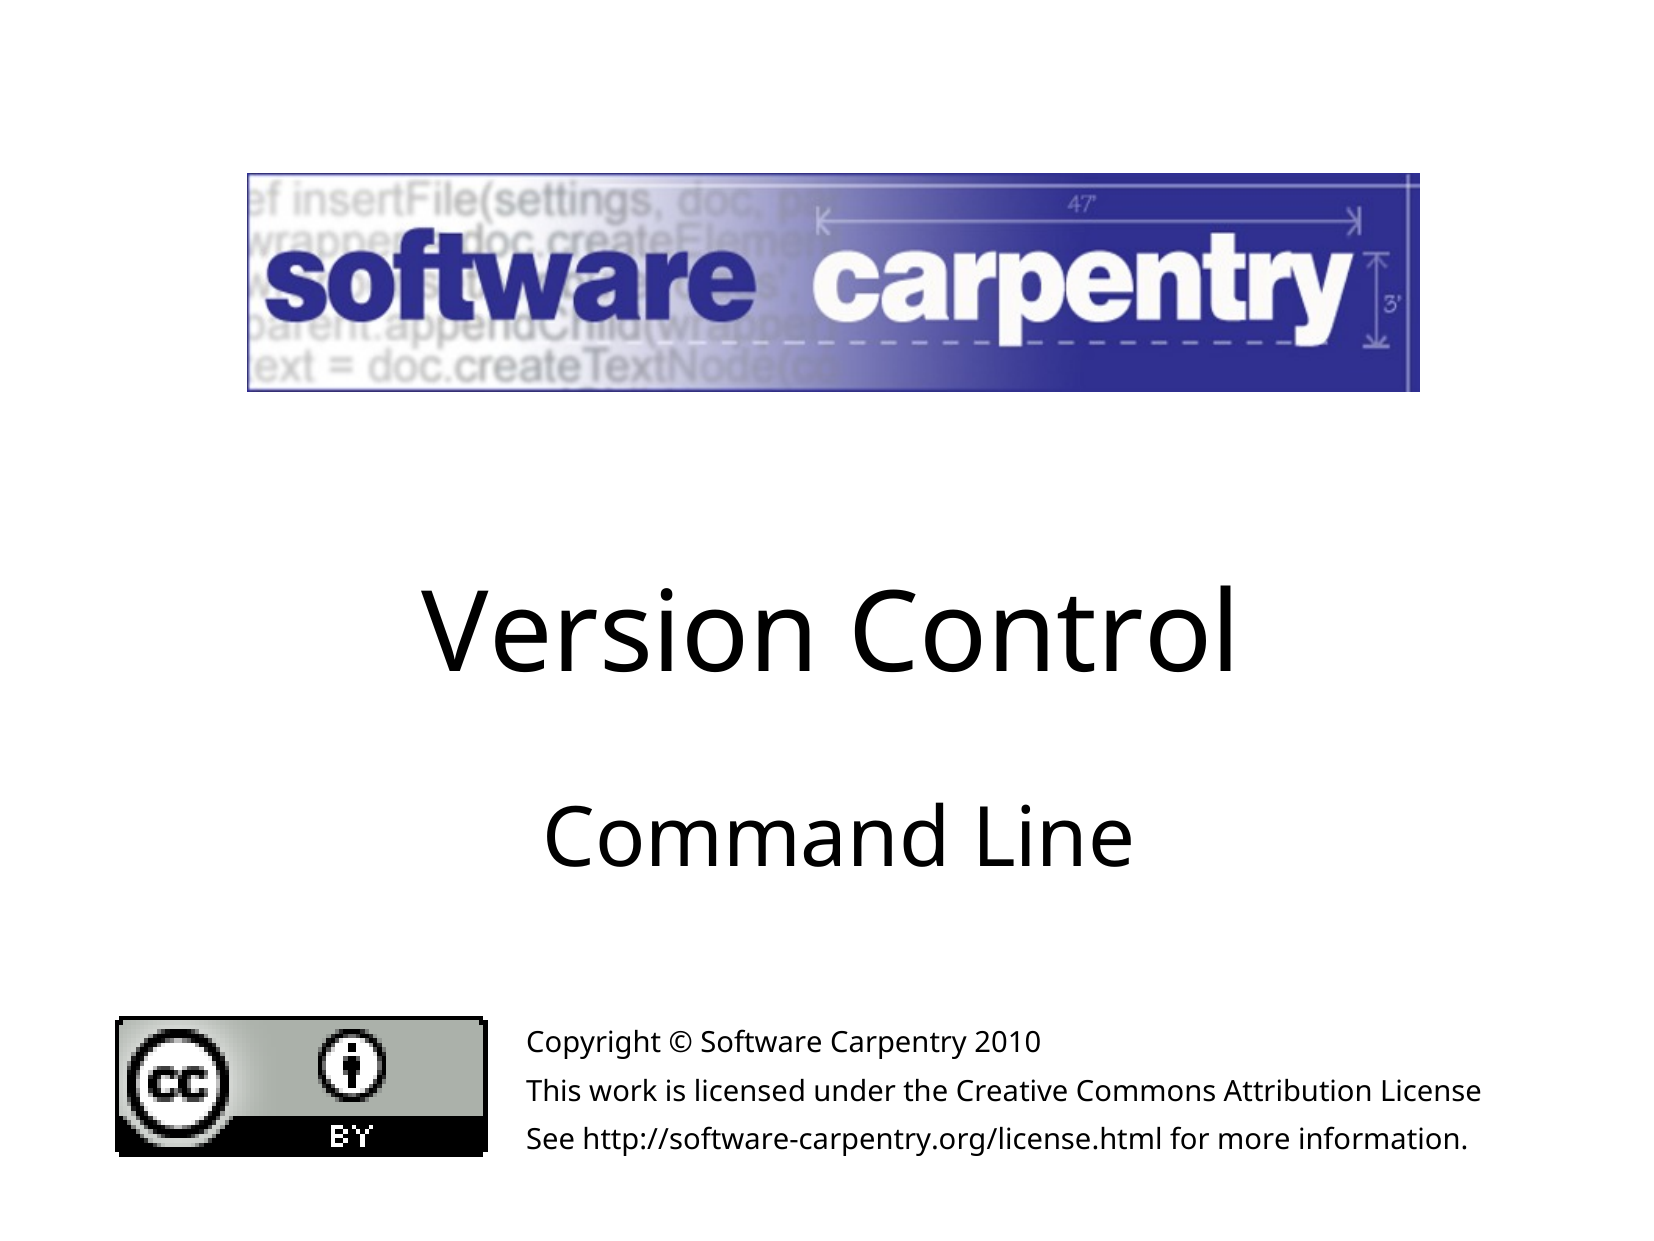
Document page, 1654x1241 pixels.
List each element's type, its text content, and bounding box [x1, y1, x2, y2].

text_box Version Control [245, 549, 1418, 697]
text_box Copyright © Software Carpentry 2010 This work is licensed under the Creative Commons Attribution License See http://software-carpentry.org/license.html for more information. [511, 1014, 1574, 1164]
picture [115, 1016, 488, 1158]
text_box Command Line [188, 773, 1490, 883]
picture [247, 173, 1420, 392]
